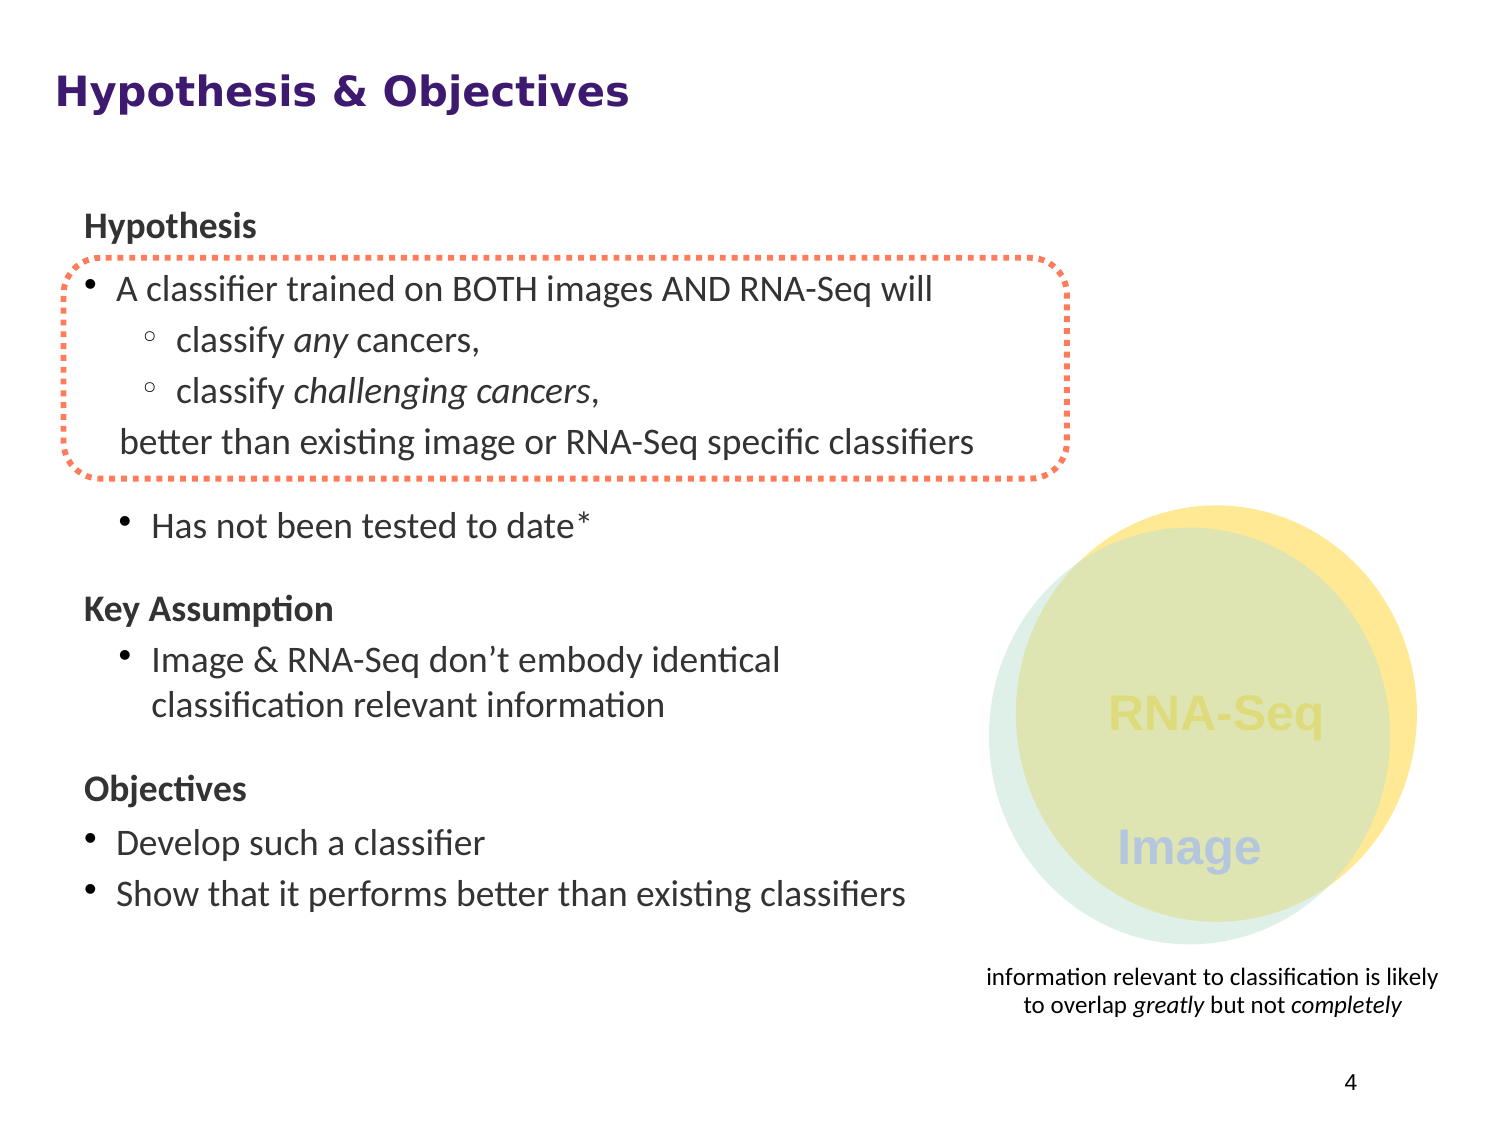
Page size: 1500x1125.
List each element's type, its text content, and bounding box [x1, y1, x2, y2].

list Hypothesis A classifier trained on BOTH images AND RNA-Seq will classify any cancers, classify challenging cancers, better than existing image or RNA-Seq specific classifiers Has not been tested to date* Key Assumption Image & RNA-Seq don’t embody identical classification relevant information Objectives Develop such a classifier Show that it performs better than existing classifiers [84, 194, 1049, 1097]
text_box information relevant to classification is likely to overlap greatly but not completely [960, 955, 1465, 1016]
title Hypothesis & Objectives [39, 29, 1063, 155]
text_box RNA-Seq [1078, 505, 1417, 886]
text_box Image [988, 527, 1391, 945]
